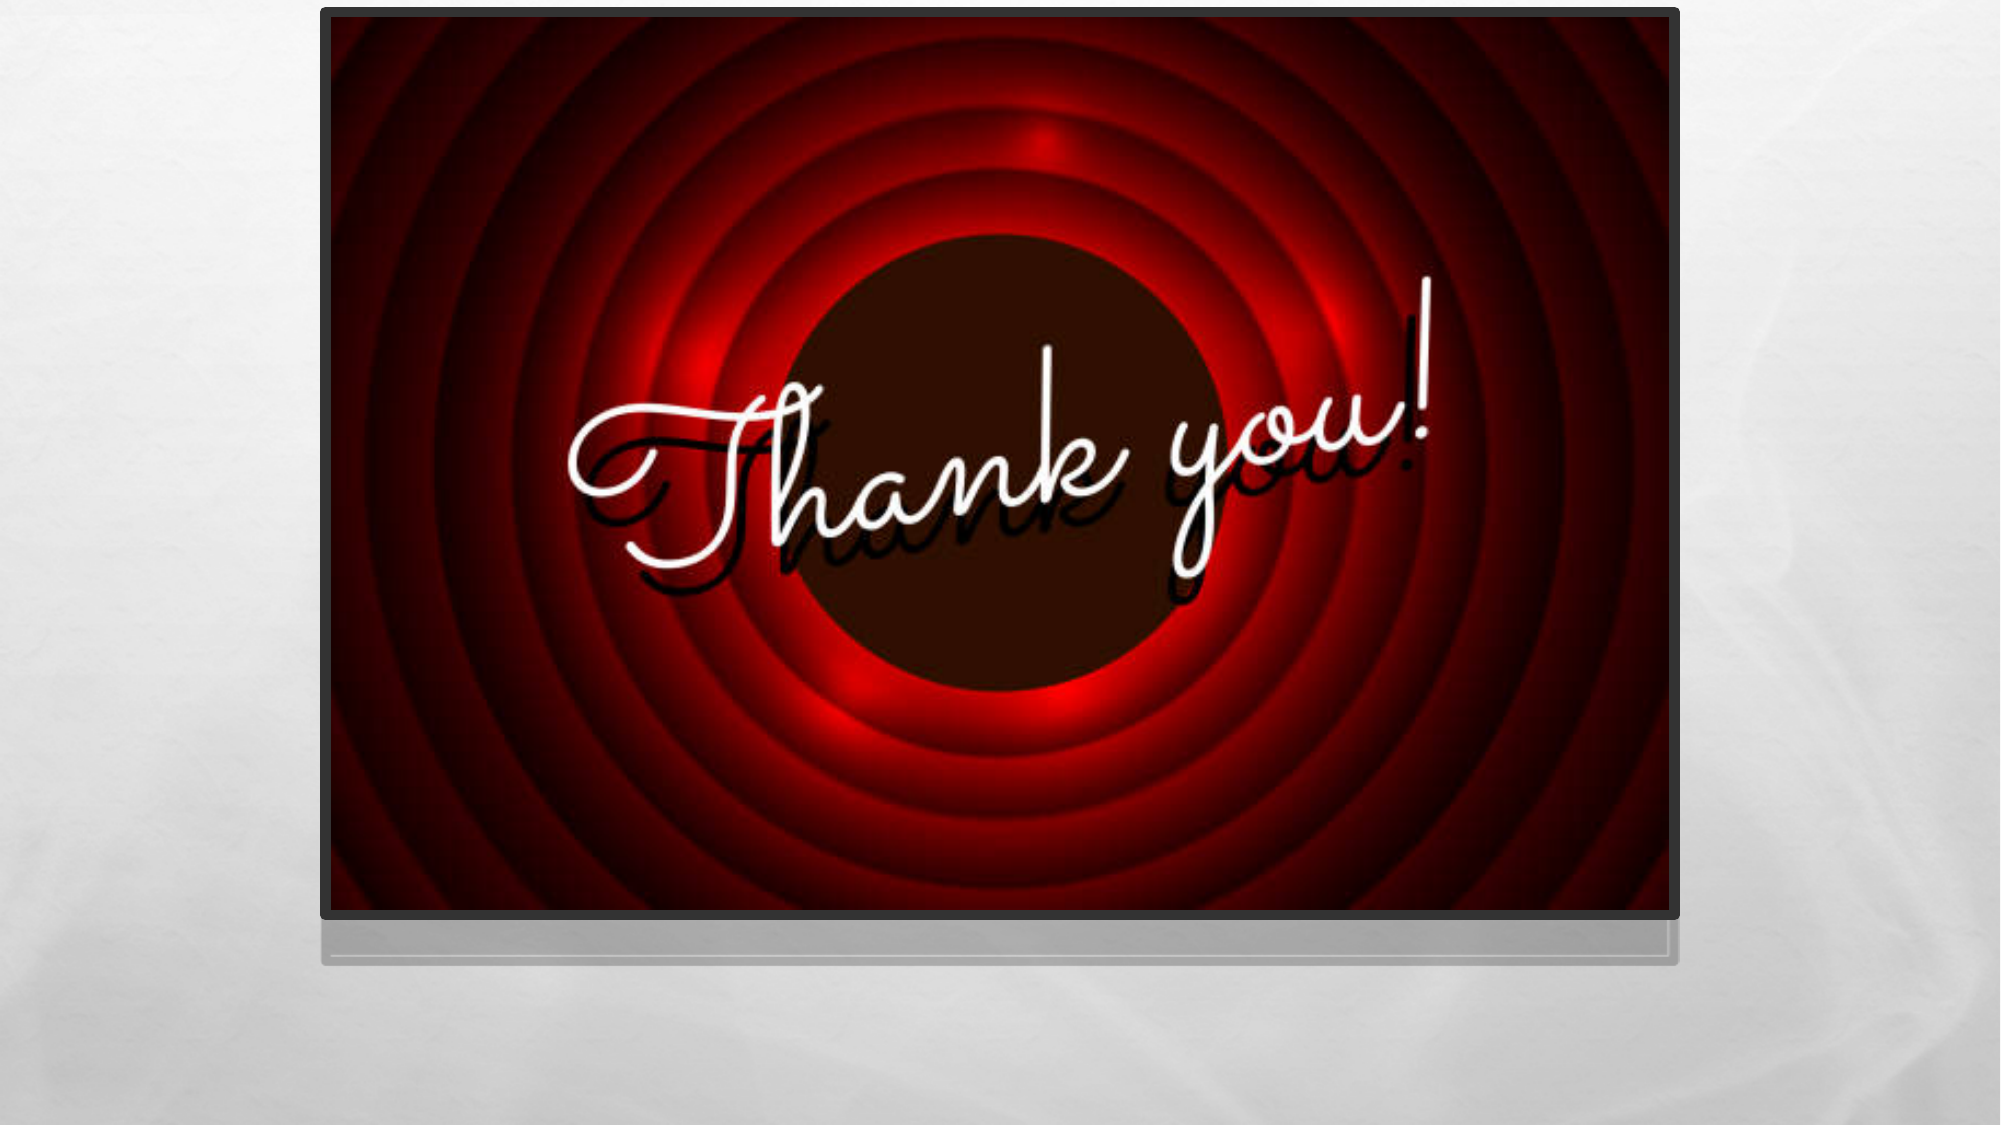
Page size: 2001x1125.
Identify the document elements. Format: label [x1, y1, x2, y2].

picture [330, 17, 1670, 910]
